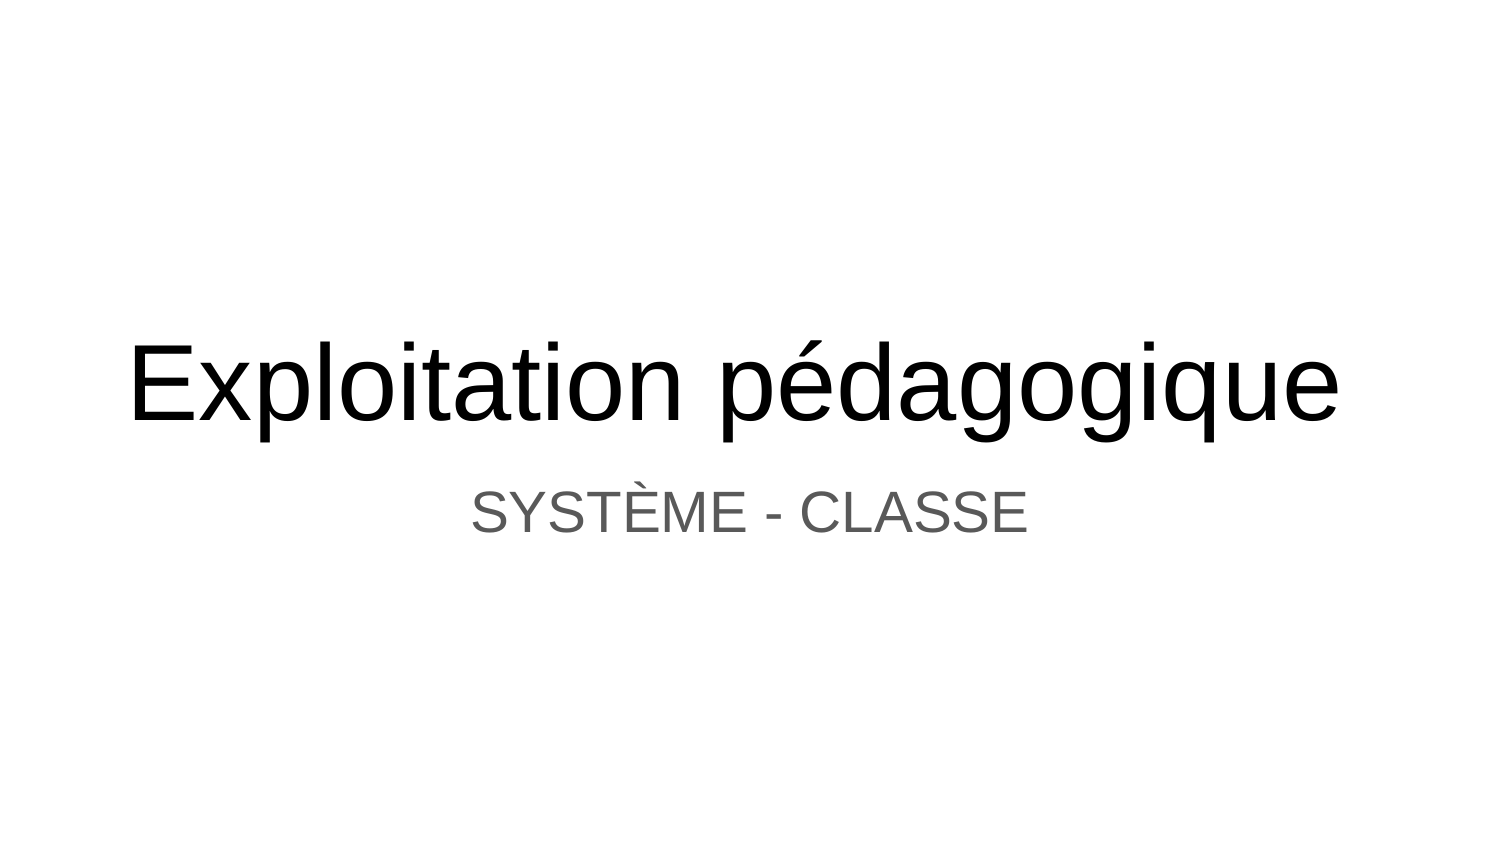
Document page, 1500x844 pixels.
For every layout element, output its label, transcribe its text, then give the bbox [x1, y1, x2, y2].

title Exploitation pédagogique [51, 122, 1449, 459]
subtitle SYSTÈME - CLASSE [51, 464, 1449, 595]
